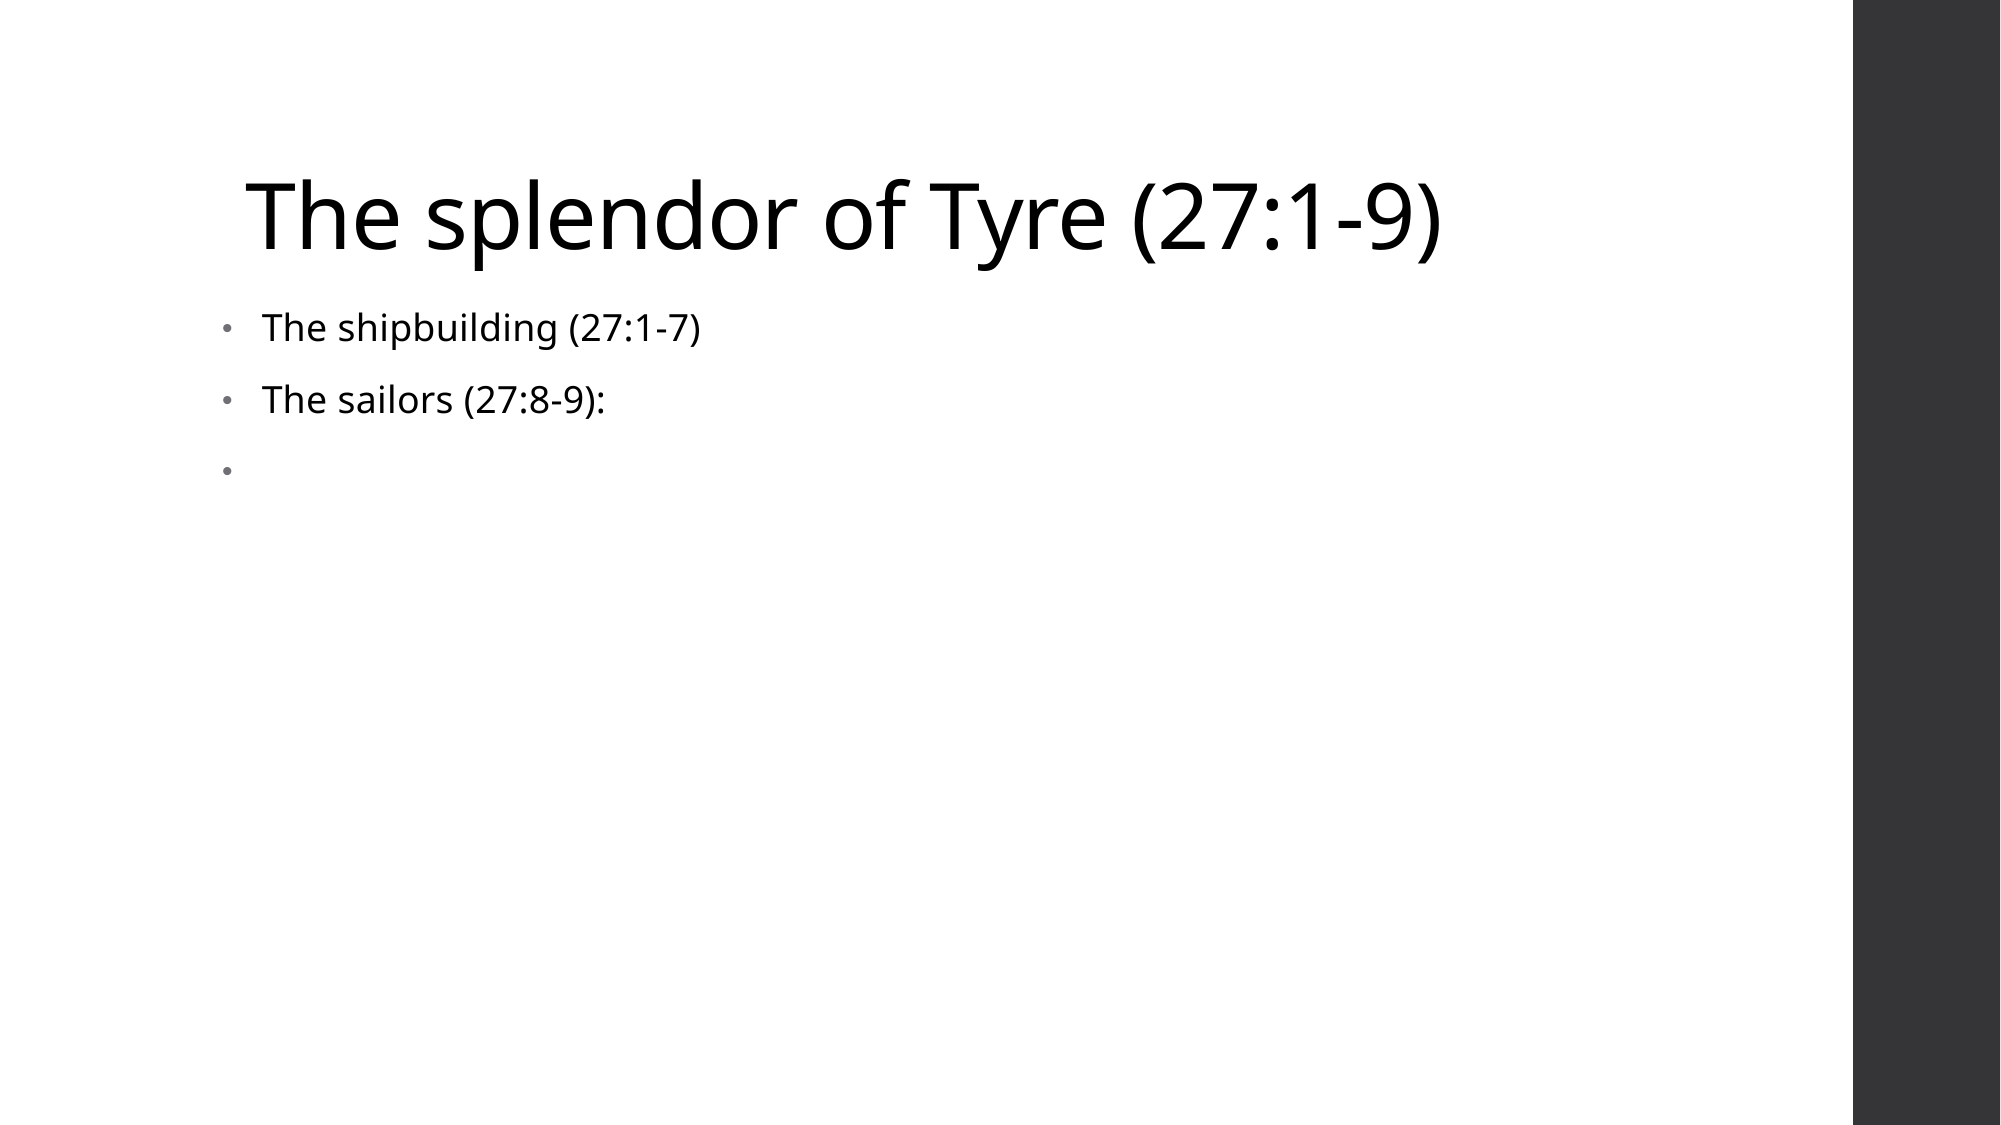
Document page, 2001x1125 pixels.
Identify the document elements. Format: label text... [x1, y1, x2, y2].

list The shipbuilding (27:1-7) The sailors (27:8-9): [206, 299, 1617, 1014]
title The splendor of Tyre (27:1-9) [206, 60, 1797, 278]
